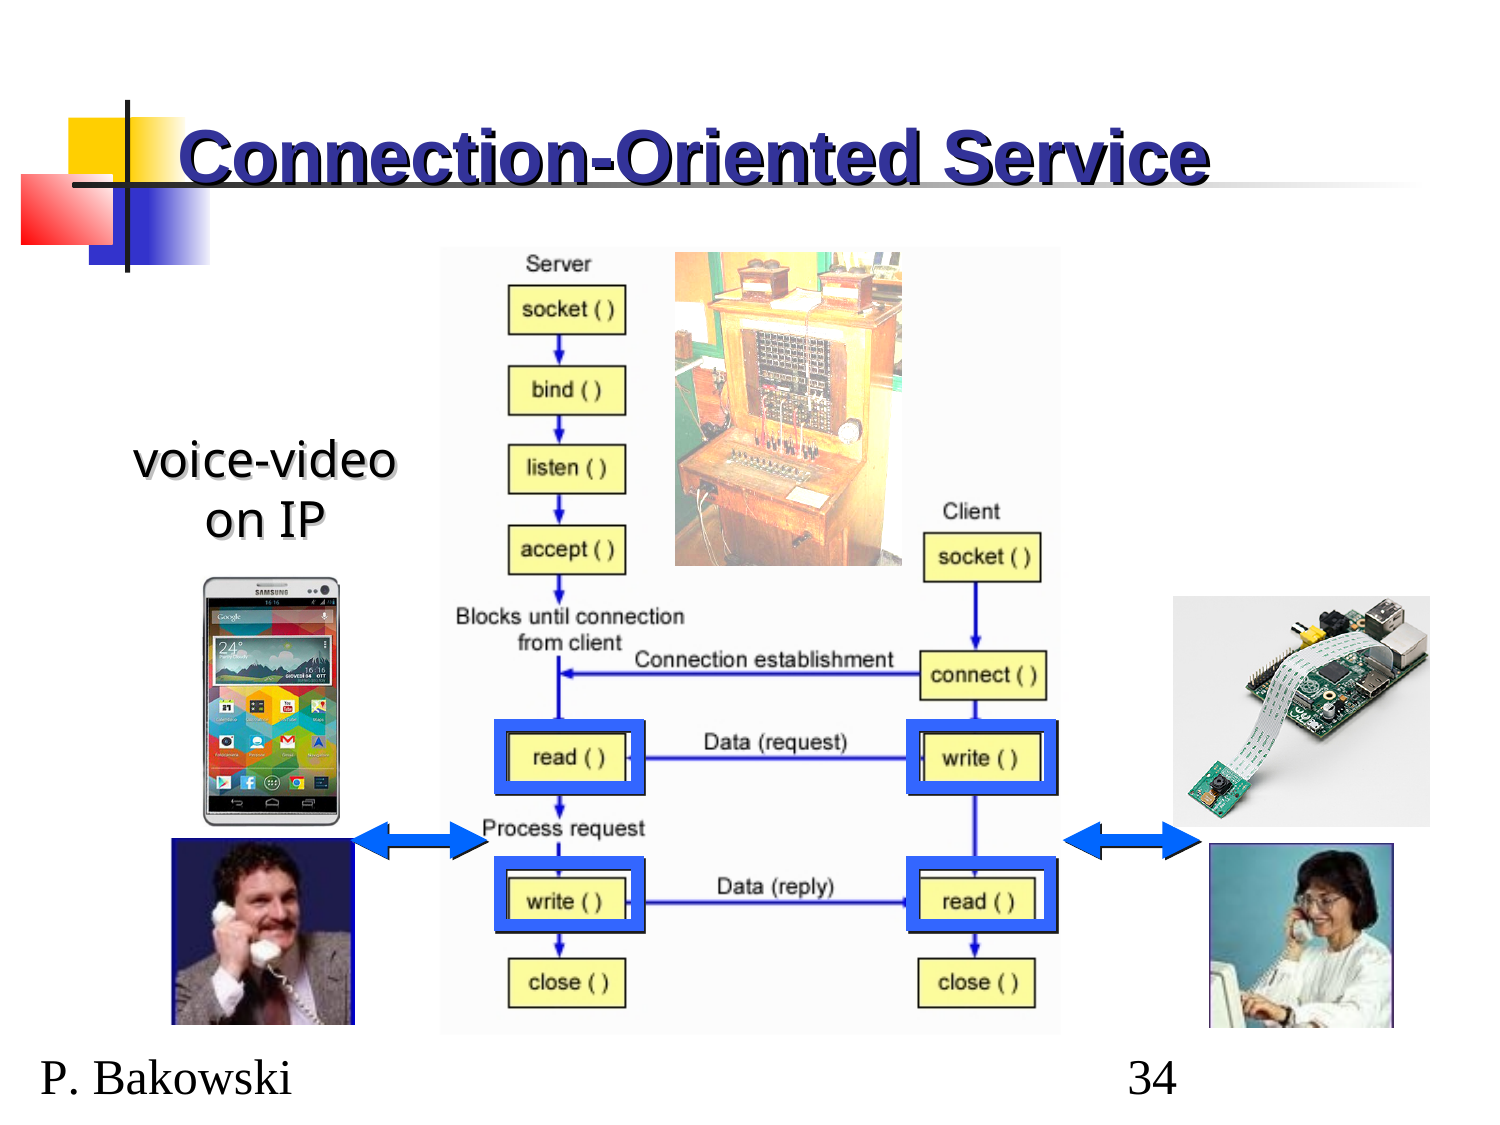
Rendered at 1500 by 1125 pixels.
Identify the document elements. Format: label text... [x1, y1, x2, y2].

title Connection-Oriented Service [162, 99, 1400, 288]
picture [1173, 596, 1430, 827]
picture [200, 574, 340, 827]
picture [1209, 843, 1394, 1028]
picture [437, 240, 1072, 1051]
picture [170, 838, 355, 1025]
text_box voice-video on IP [82, 420, 449, 556]
